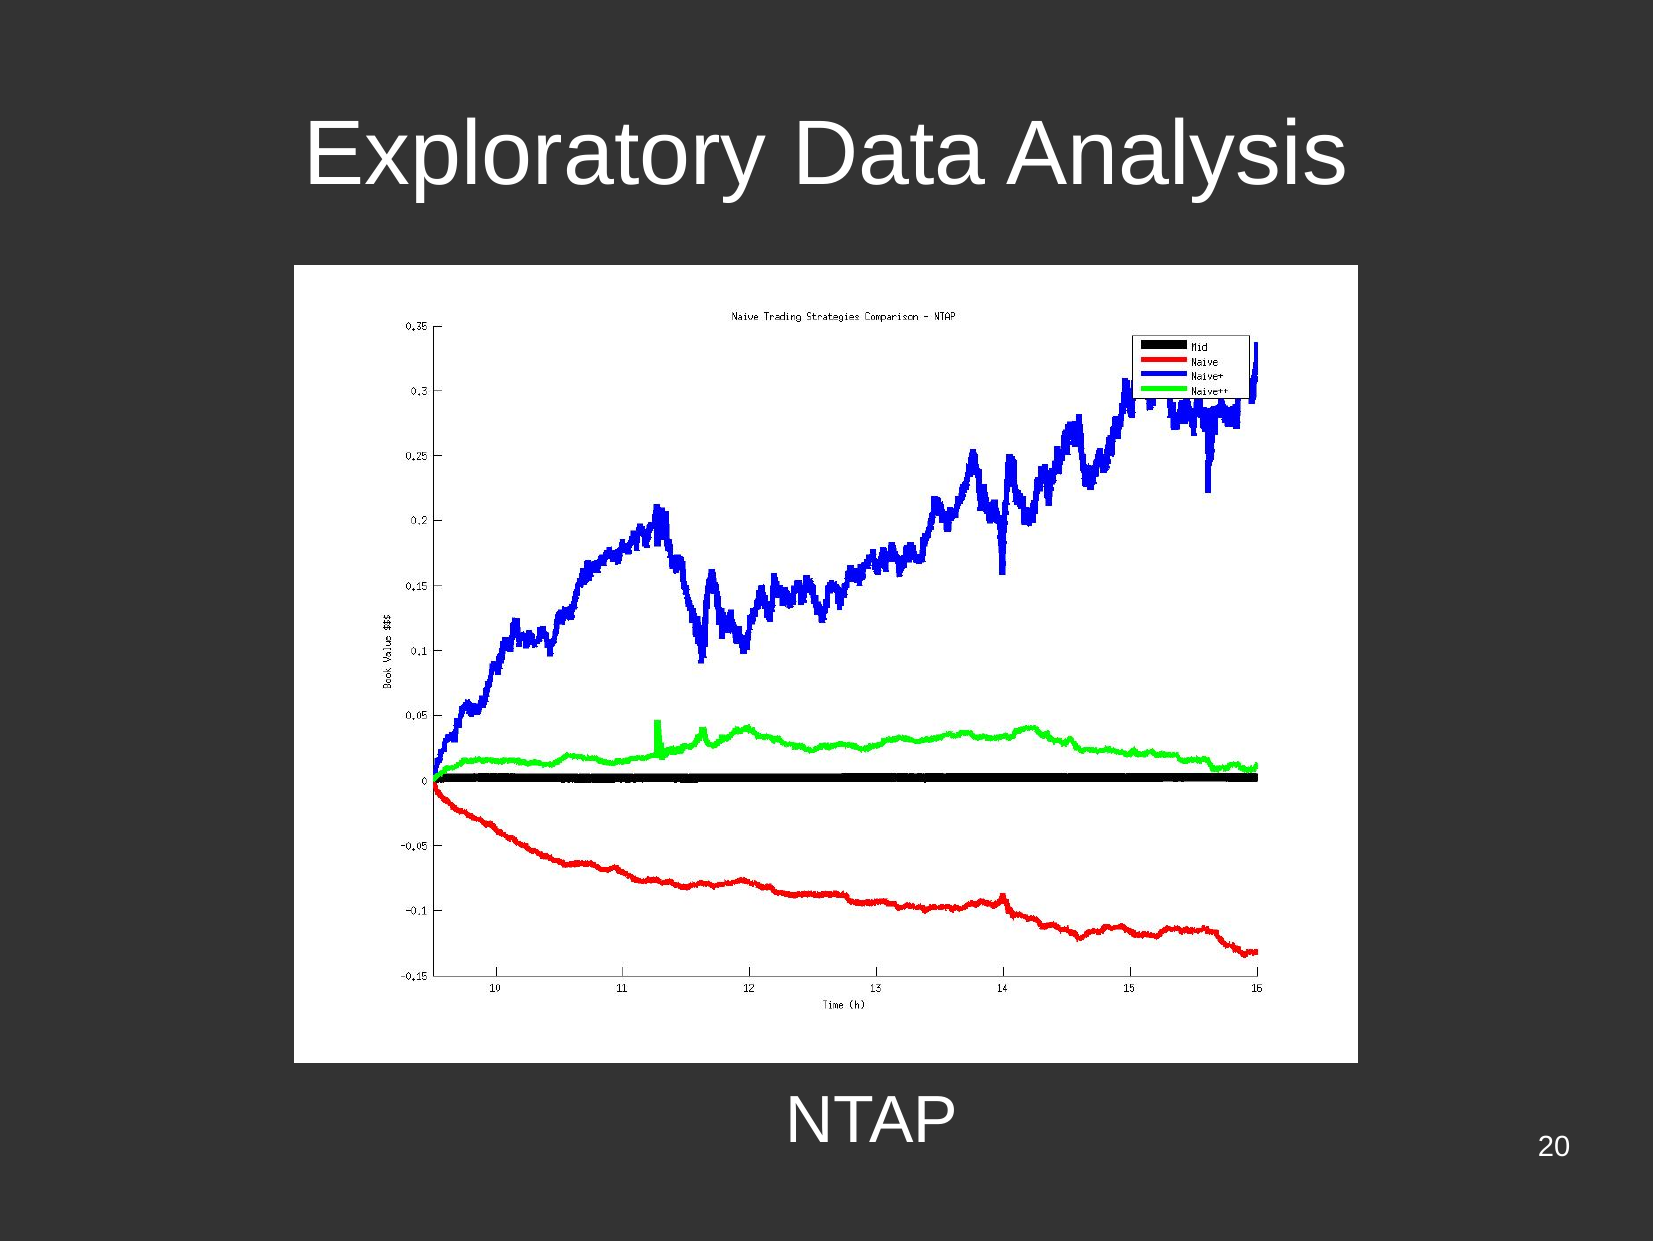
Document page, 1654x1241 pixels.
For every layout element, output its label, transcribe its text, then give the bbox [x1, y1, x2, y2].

list NTAP [82, 1081, 1591, 1171]
picture [294, 265, 1358, 1063]
title Exploratory Data Analysis [82, 49, 1571, 257]
